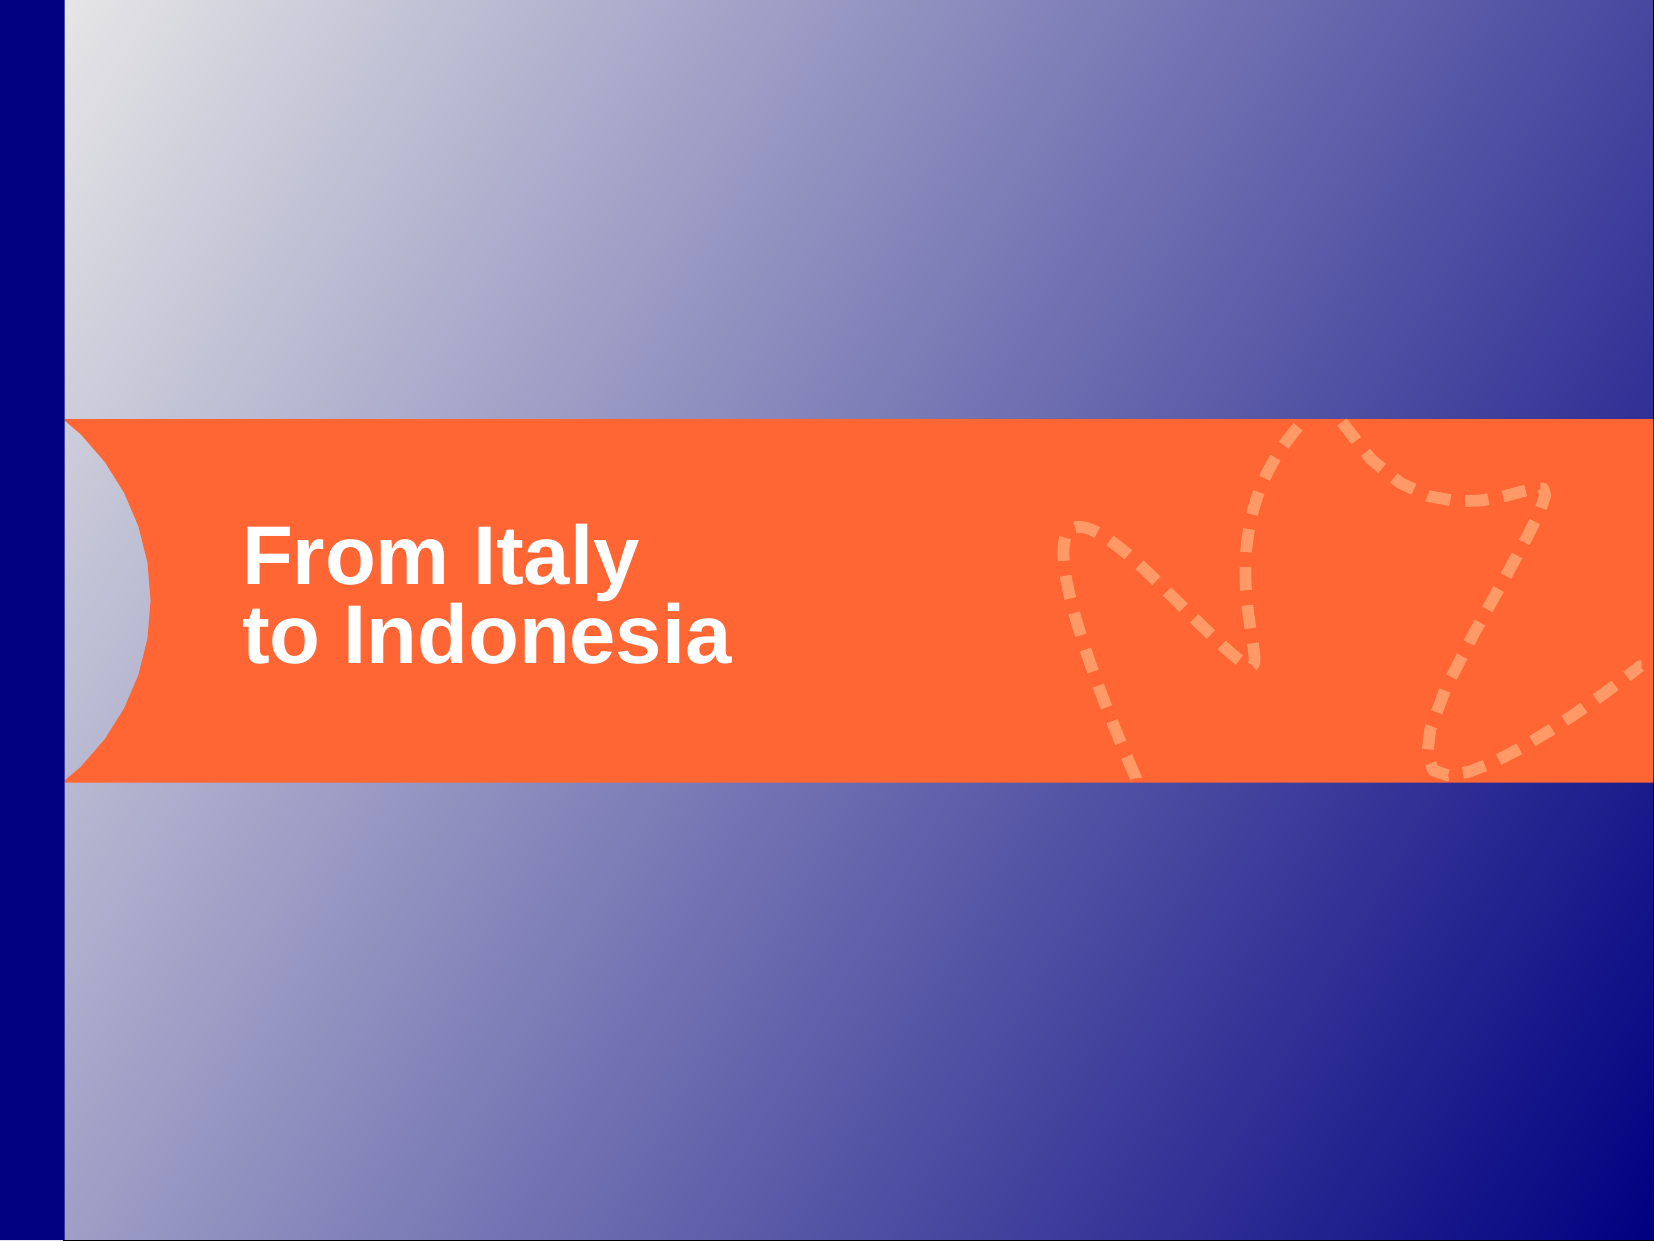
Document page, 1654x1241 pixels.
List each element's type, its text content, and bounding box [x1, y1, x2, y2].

title From Italy to Indonesia [242, 474, 1111, 727]
